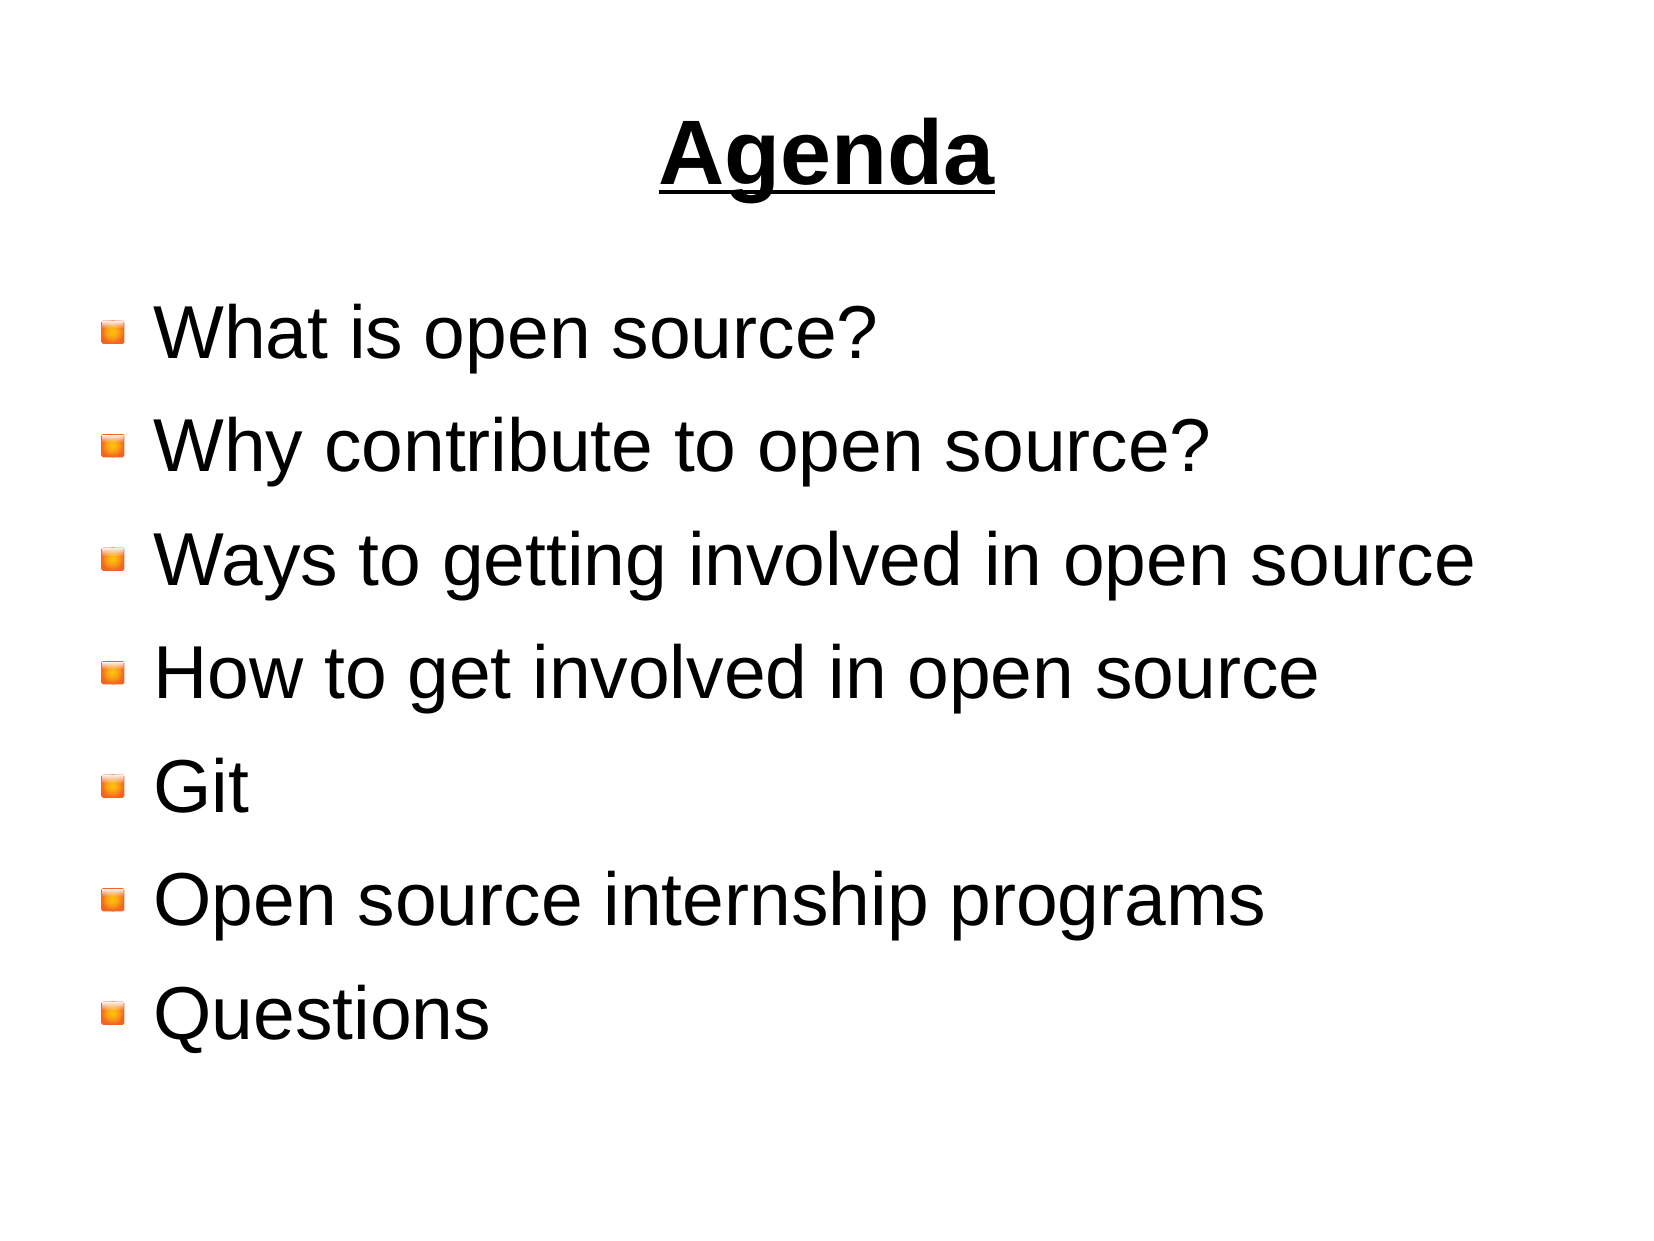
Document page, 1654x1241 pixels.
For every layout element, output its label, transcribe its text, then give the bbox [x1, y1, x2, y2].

title Agenda [82, 49, 1571, 257]
list What is open source? Why contribute to open source? Ways to getting involved in open source How to get involved in open source Git Open source internship programs Questions [82, 290, 1571, 1158]
